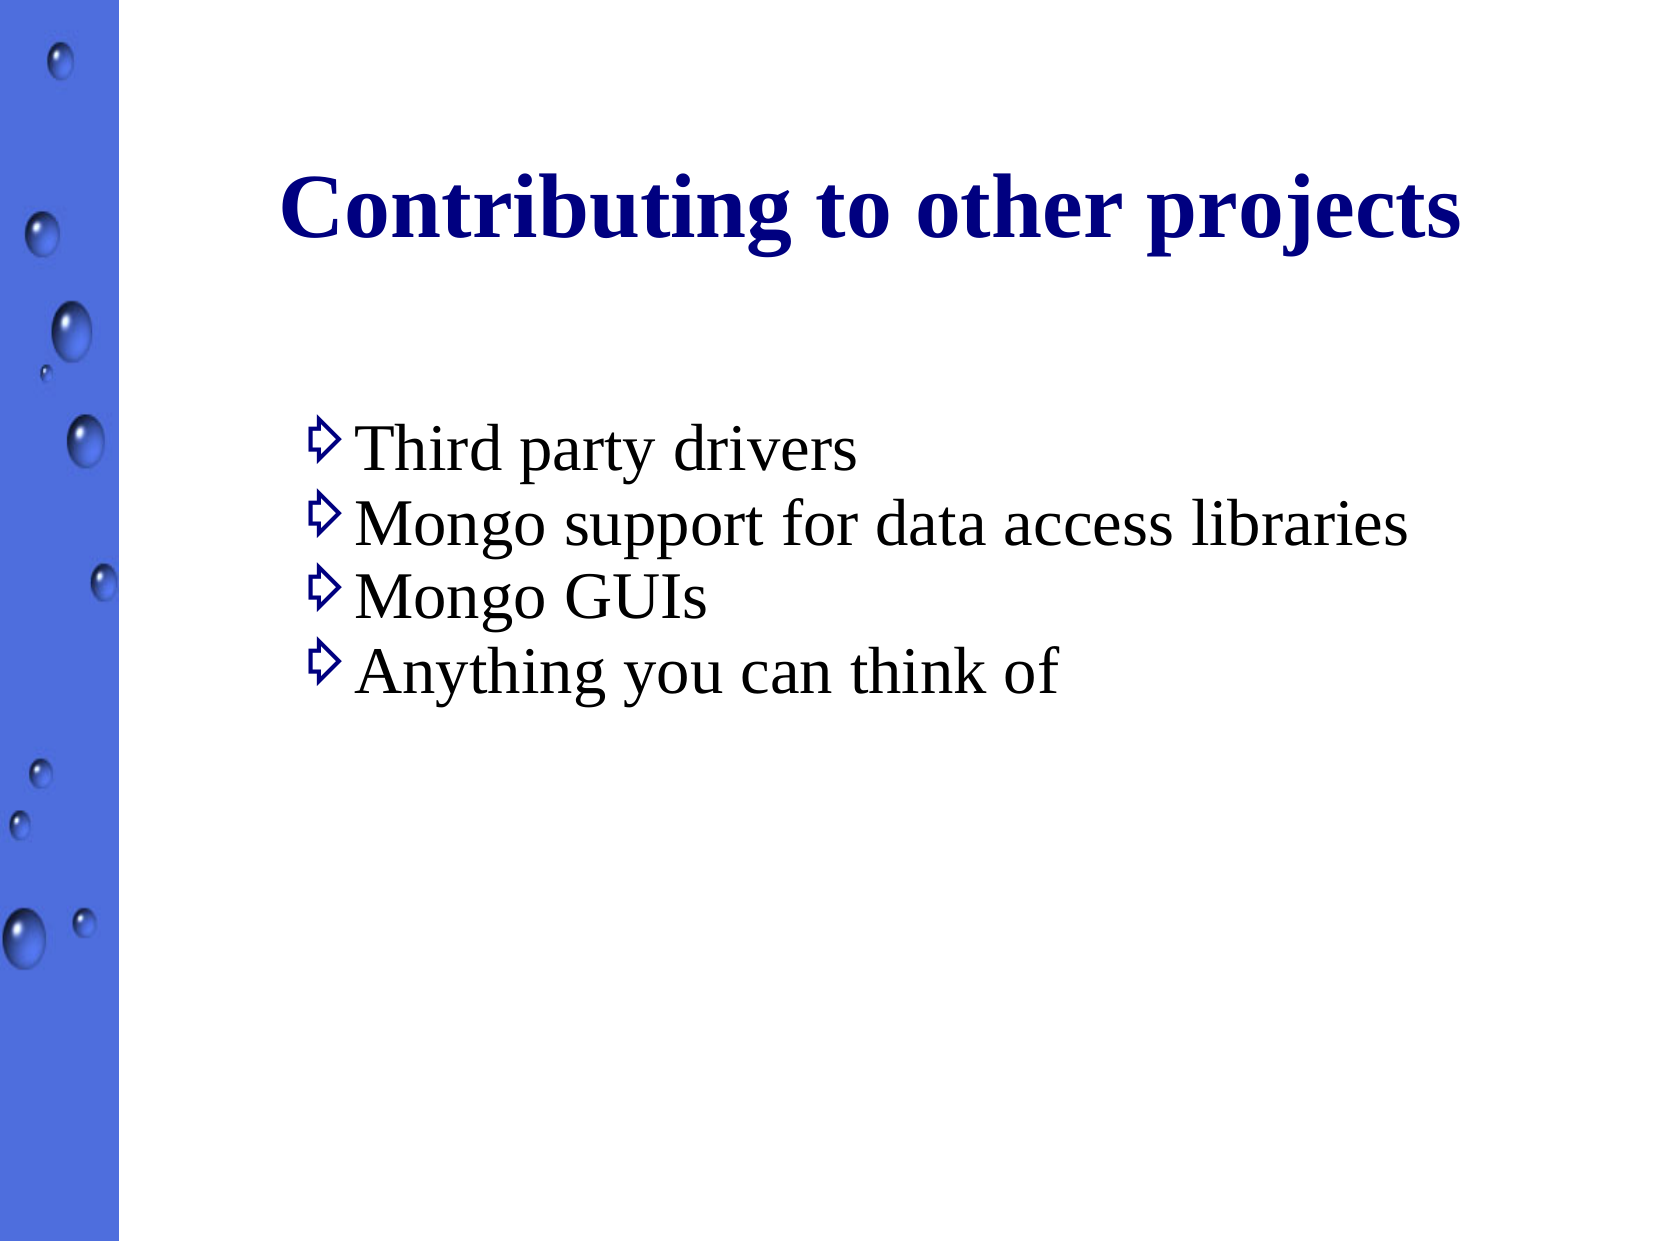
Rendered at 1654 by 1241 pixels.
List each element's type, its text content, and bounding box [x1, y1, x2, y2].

list Third party drivers Mongo support for data access libraries Mongo GUIs Anything you can think of [296, 411, 1558, 1230]
title Contributing to other projects [209, 102, 1534, 311]
picture [0, 0, 119, 1241]
